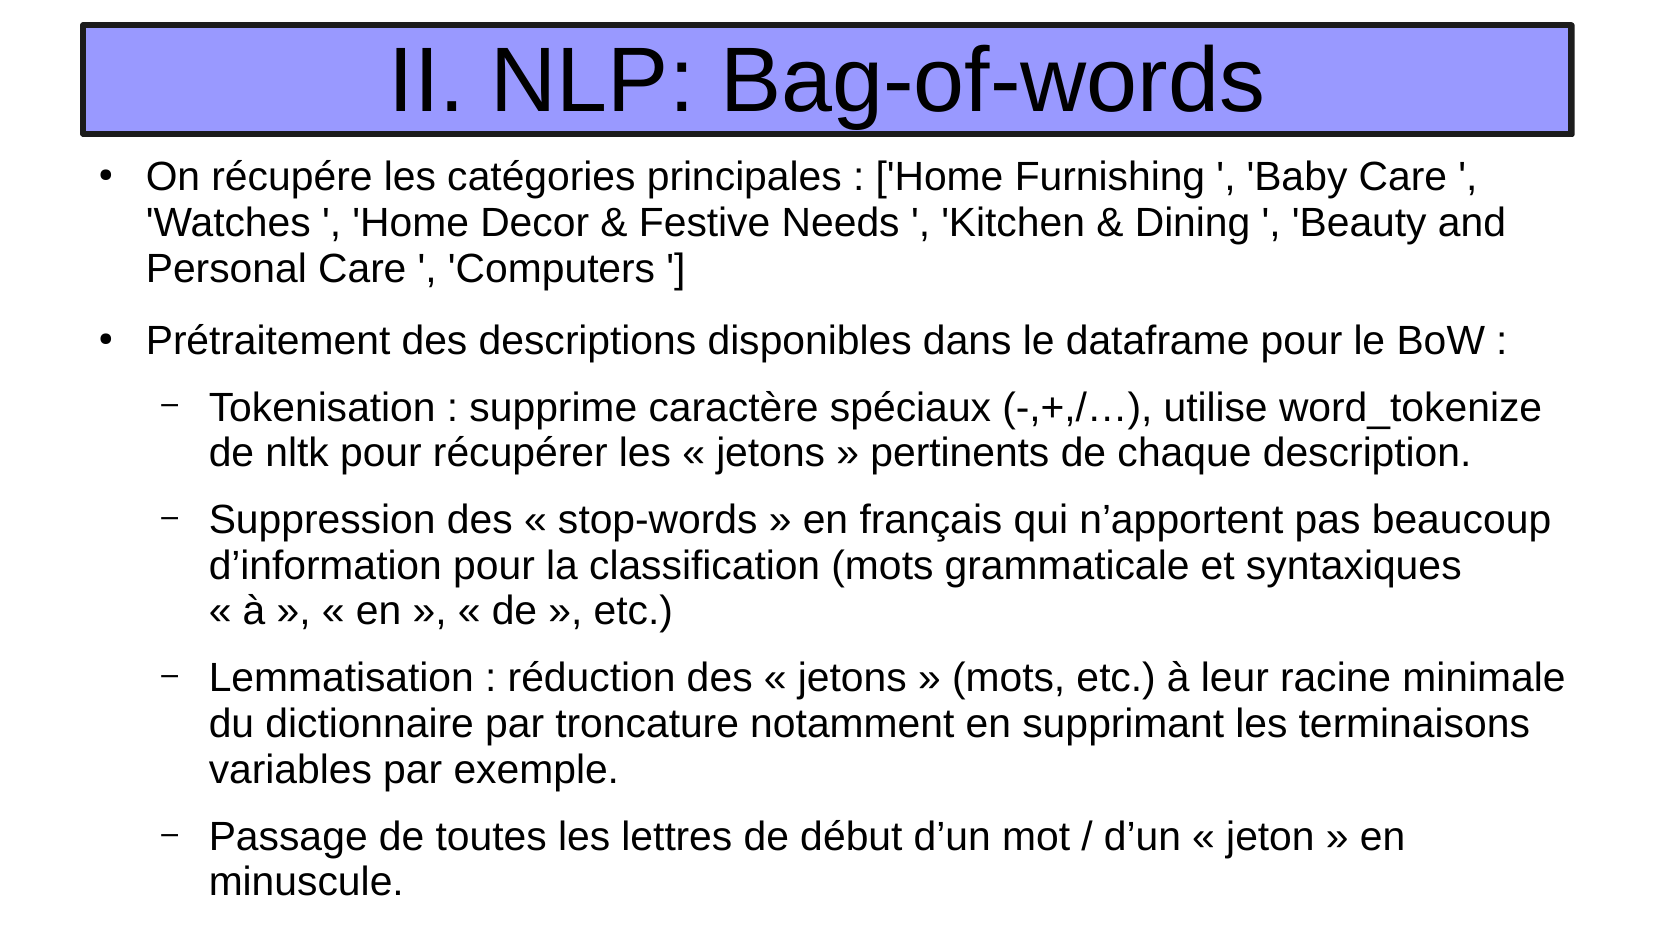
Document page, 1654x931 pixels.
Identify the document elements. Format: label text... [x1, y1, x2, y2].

title II. NLP: Bag-of-words [83, 25, 1572, 134]
list On récupére les catégories principales : ['Home Furnishing ', 'Baby Care ', 'Watches ', 'Home Decor & Festive Needs ', 'Kitchen & Dining ', 'Beauty and Personal Care ', 'Computers '] Prétraitement des descriptions disponibles dans le dataframe pour le BoW : Tokenisation : supprime caractère spéciaux (-,+,/…), utilise word_tokenize de nltk pour récupérer les « jetons » pertinents de chaque description. Suppression des « stop-words » en français qui n’apportent pas beaucoup d’information pour la classification (mots grammaticale et syntaxiques « à », « en », « de », etc.) Lemmatisation : réduction des « jetons » (mots, etc.) à leur racine minimale du dictionnaire par troncature notamment en supprimant les terminaisons variables par exemple. Passage de toutes les lettres de début d’un mot / d’un « jeton » en minuscule. [82, 153, 1571, 910]
